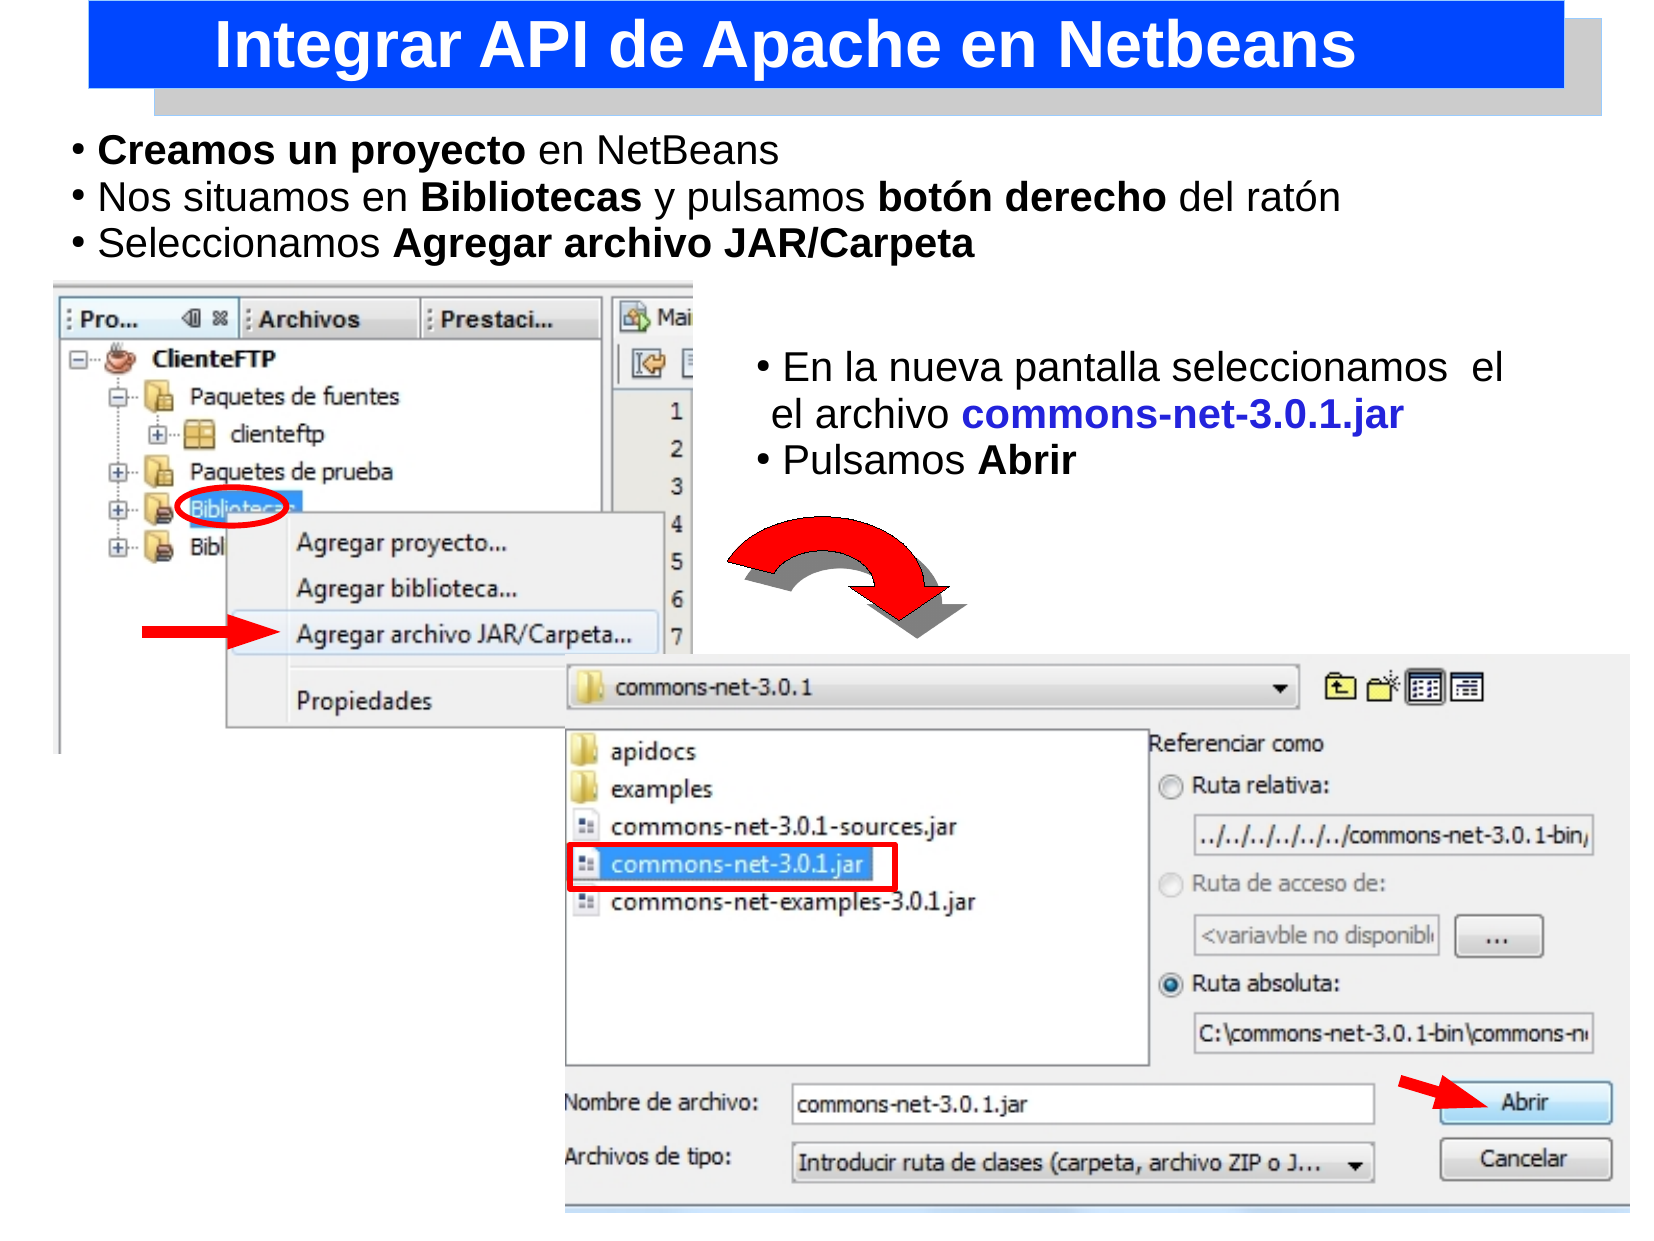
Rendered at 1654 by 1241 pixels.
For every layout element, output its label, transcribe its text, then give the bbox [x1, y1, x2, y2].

text_box [727, 516, 950, 621]
text_box Creamos un proyecto en NetBeans Nos situamos en Bibliotecas y pulsamos botón derecho del ratón Seleccionamos Agregar archivo JAR/Carpeta [56, 119, 1622, 278]
text_box [154, 18, 1602, 116]
picture [53, 280, 1630, 1213]
text_box En la nueva pantalla seleccionamos el el archivo commons-net-3.0.1.jar Pulsamos Abrir [741, 336, 1531, 494]
text_box Integrar API de Apache en Netbeans [88, 0, 1565, 89]
